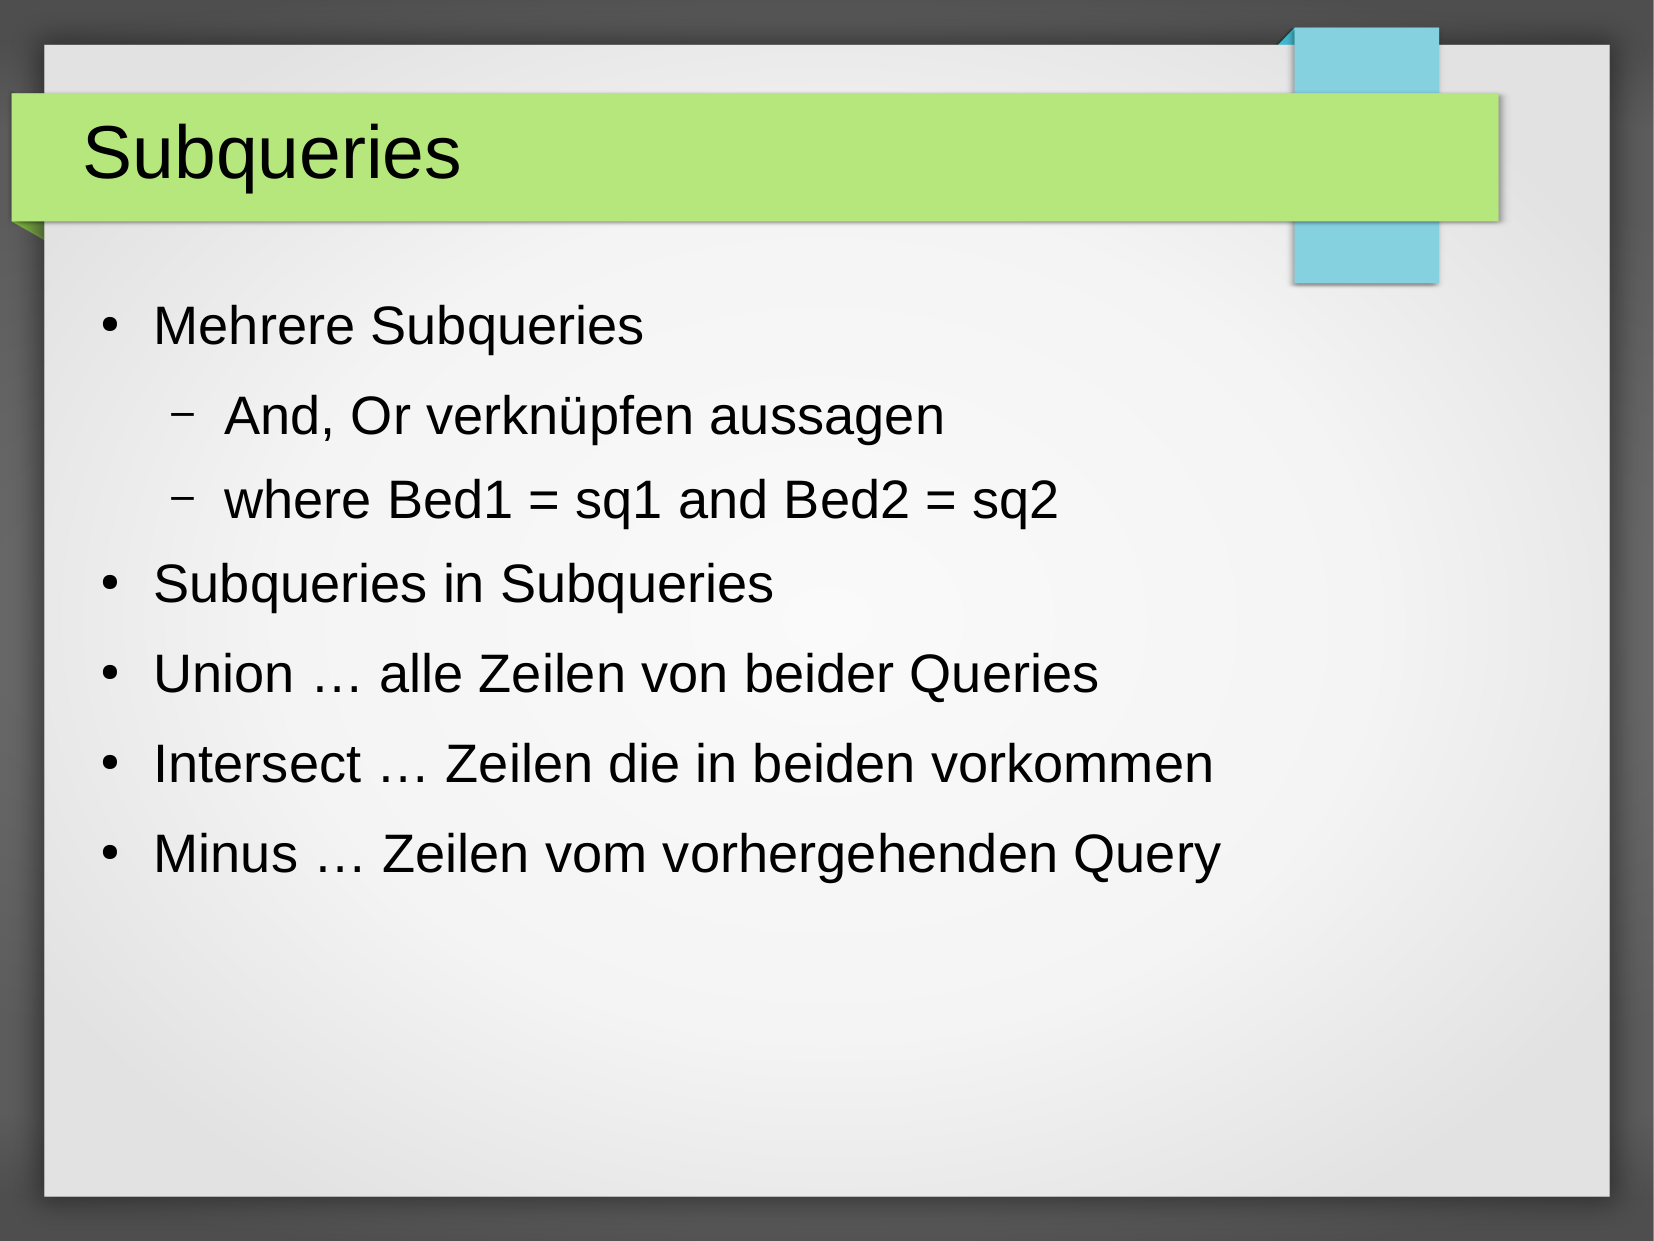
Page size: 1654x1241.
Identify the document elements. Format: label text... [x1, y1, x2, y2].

picture [0, 0, 1654, 1241]
title Subqueries [82, 49, 1571, 257]
list Mehrere Subqueries And, Or verknüpfen aussagen where Bed1 = sq1 and Bed2 = sq2 Subqueries in Subqueries Union … alle Zeilen von beider Queries Intersect … Zeilen die in beiden vorkommen Minus … Zeilen vom vorhergehenden Query [82, 295, 1571, 1015]
